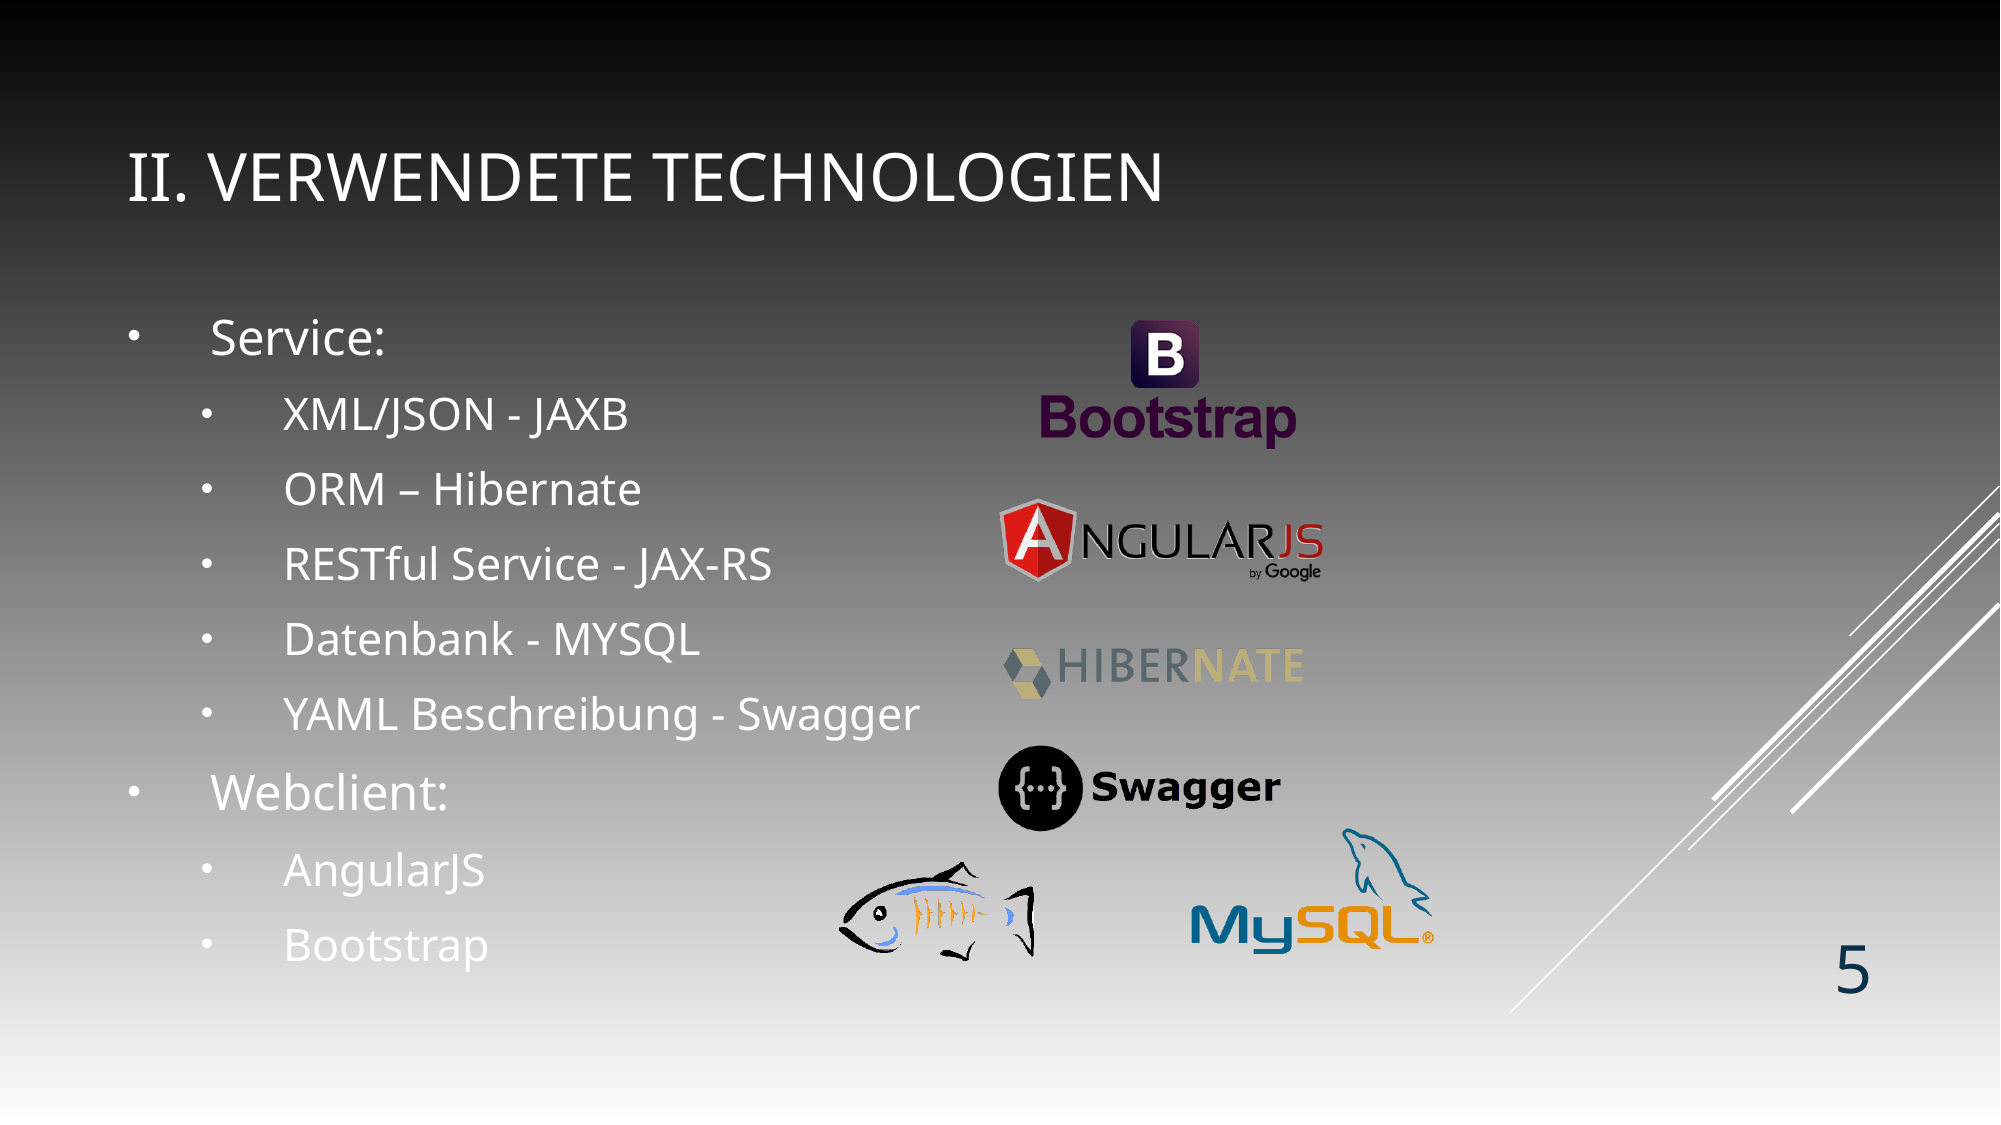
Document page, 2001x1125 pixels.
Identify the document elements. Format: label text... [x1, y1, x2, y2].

picture [988, 742, 1434, 954]
list Service: XML/JSON - JAXB ORM – Hibernate RESTful Service - JAX-RS Datenbank - MYSQL YAML Beschreibung - Swagger Webclient: AngularJS Bootstrap [112, 298, 1513, 984]
slide_number <Foliennummer> [1700, 915, 1888, 1025]
title II. Verwendete Technologien [112, 112, 1763, 238]
picture [988, 619, 1317, 711]
picture [997, 496, 1324, 584]
picture [839, 862, 1034, 961]
picture [1003, 307, 1337, 462]
